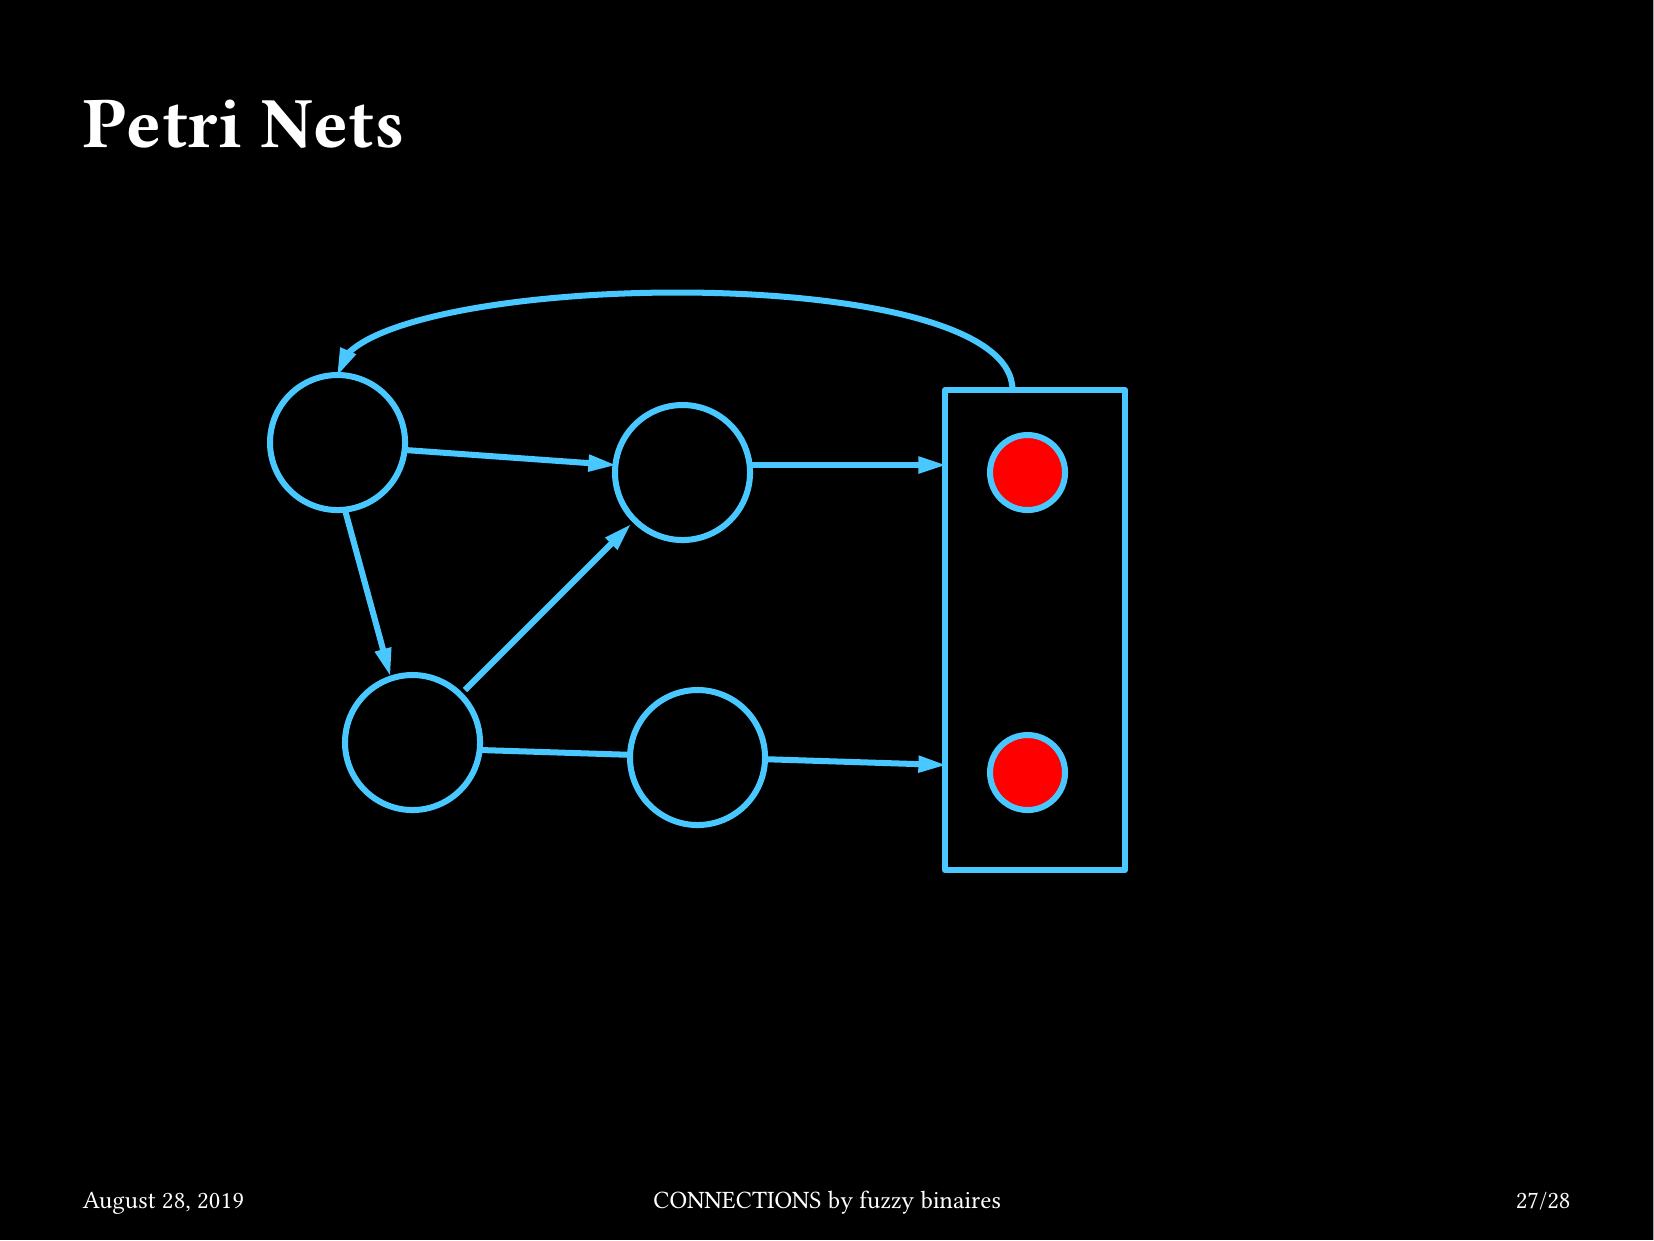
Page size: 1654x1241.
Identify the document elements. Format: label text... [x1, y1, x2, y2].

title Petri Nets [82, 49, 1571, 200]
text_box [270, 375, 406, 511]
text_box [630, 690, 766, 826]
text_box [345, 675, 481, 811]
text_box [615, 405, 751, 541]
text_box [945, 390, 1126, 871]
